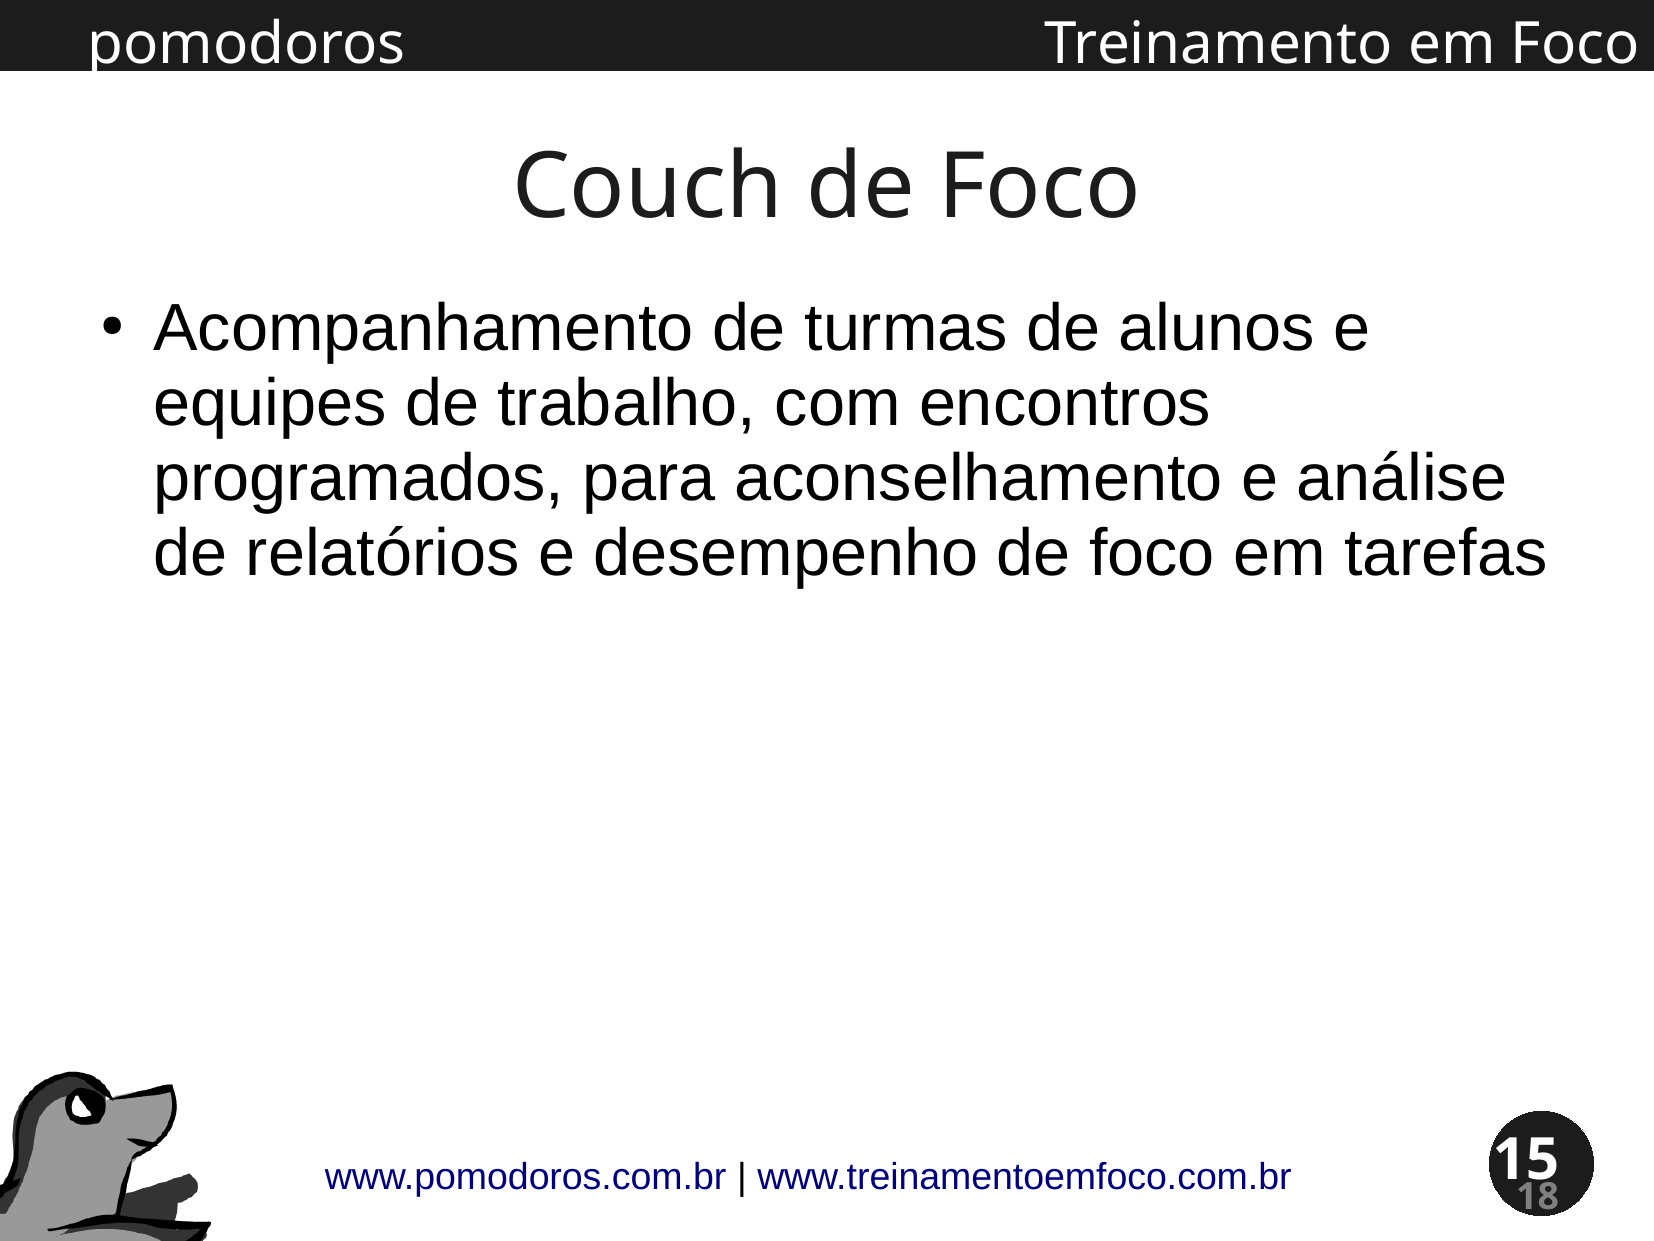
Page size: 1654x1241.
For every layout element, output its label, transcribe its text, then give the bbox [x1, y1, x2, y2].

list Acompanhamento de turmas de alunos e equipes de trabalho, com encontros programados, para aconselhamento e análise de relatórios e desempenho de foco em tarefas [82, 290, 1571, 1010]
title Couch de Foco [82, 78, 1571, 287]
picture [0, 1003, 249, 1241]
